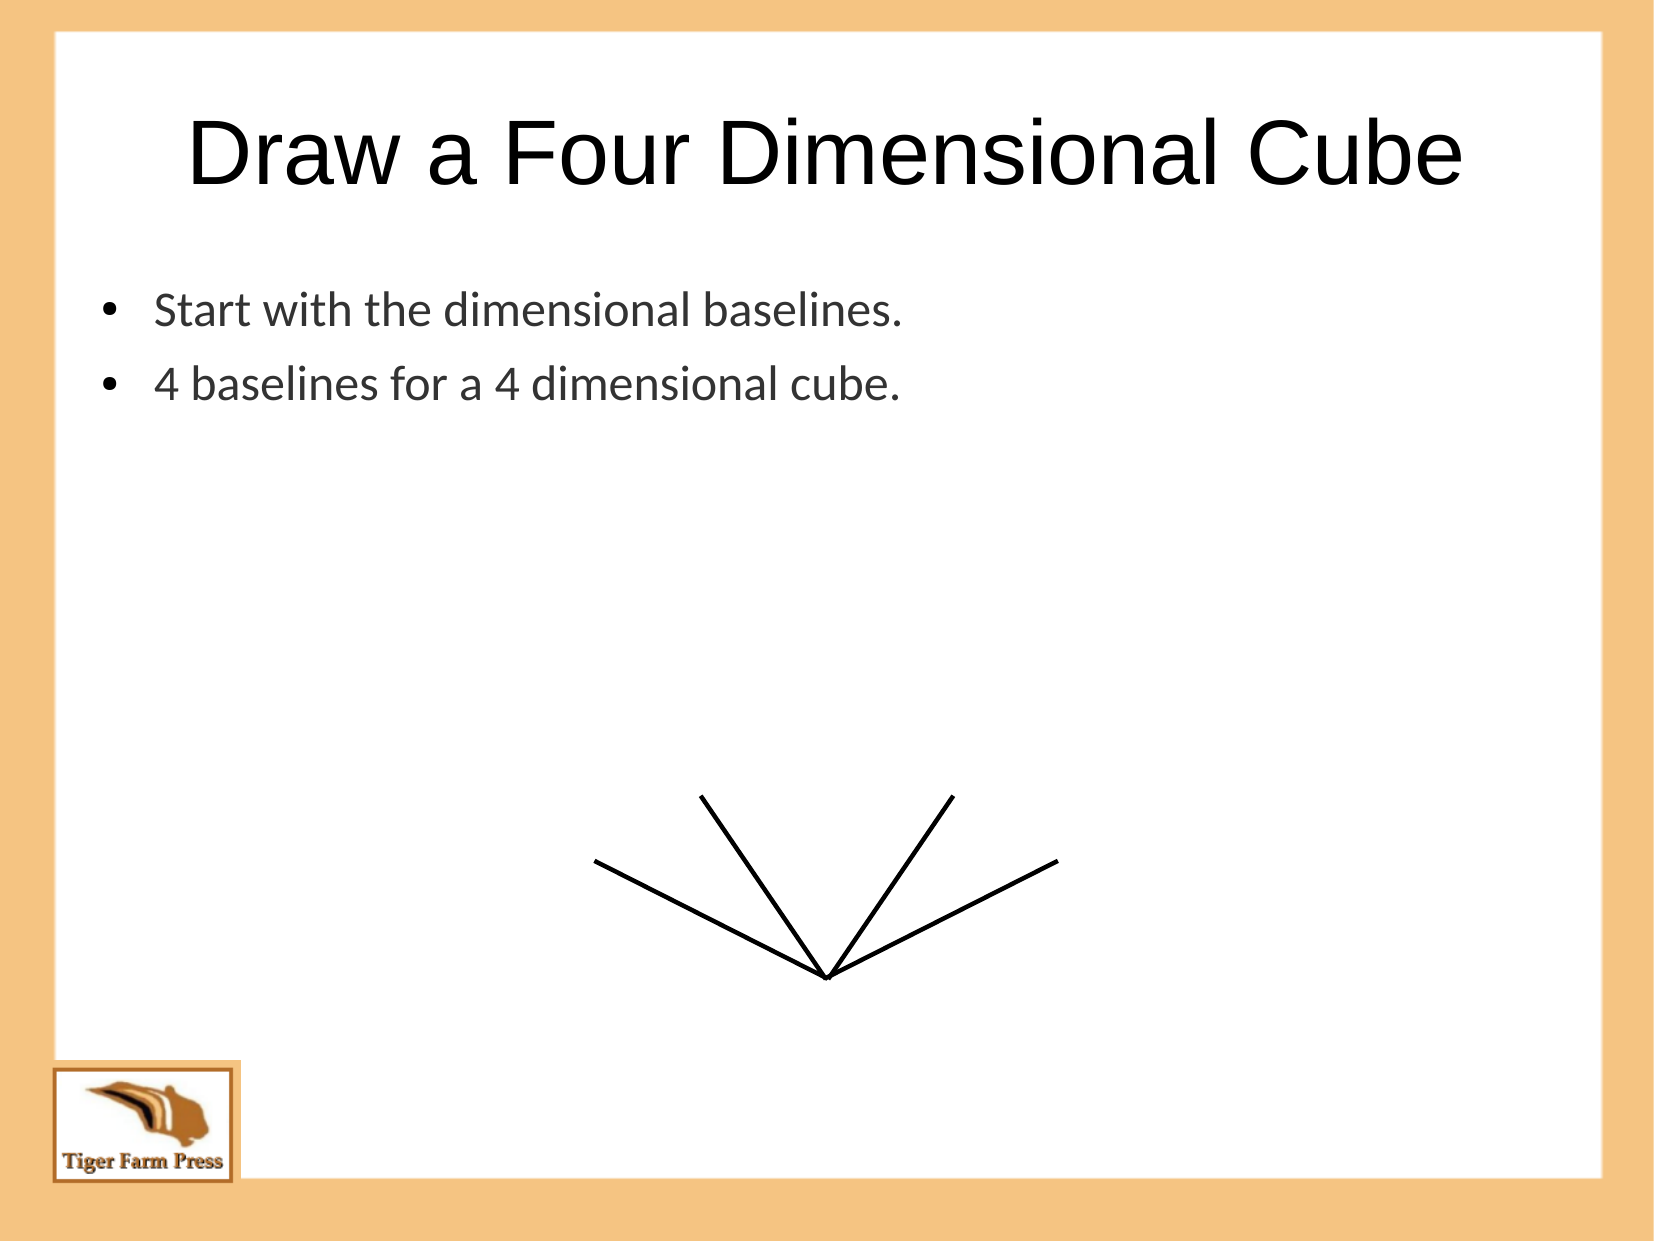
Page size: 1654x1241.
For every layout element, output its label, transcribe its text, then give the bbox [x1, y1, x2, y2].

title Draw a Four Dimensional Cube [82, 49, 1571, 257]
list Start with the dimensional baselines. 4 baselines for a 4 dimensional cube. [83, 290, 1572, 1109]
picture [0, 0, 1654, 1241]
